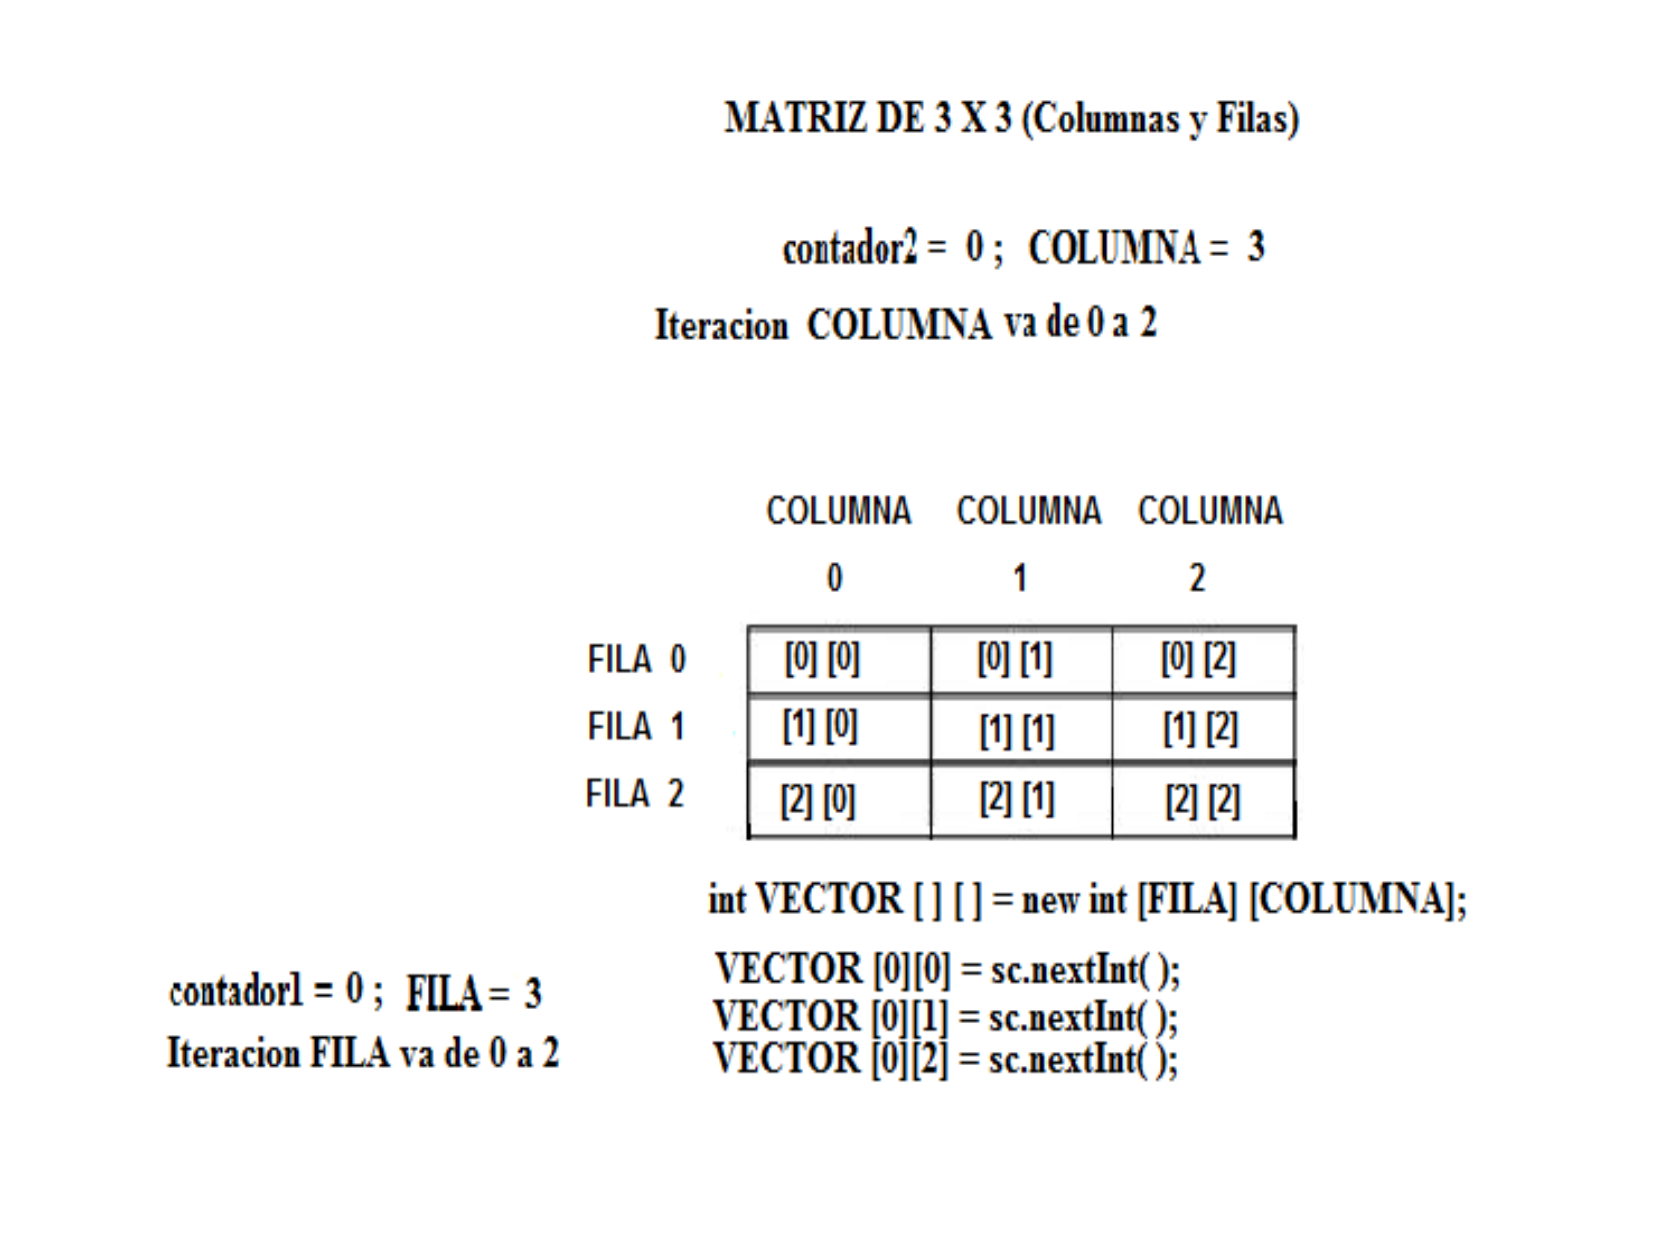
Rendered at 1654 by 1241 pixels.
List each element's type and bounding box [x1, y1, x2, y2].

picture [118, 88, 1506, 1093]
